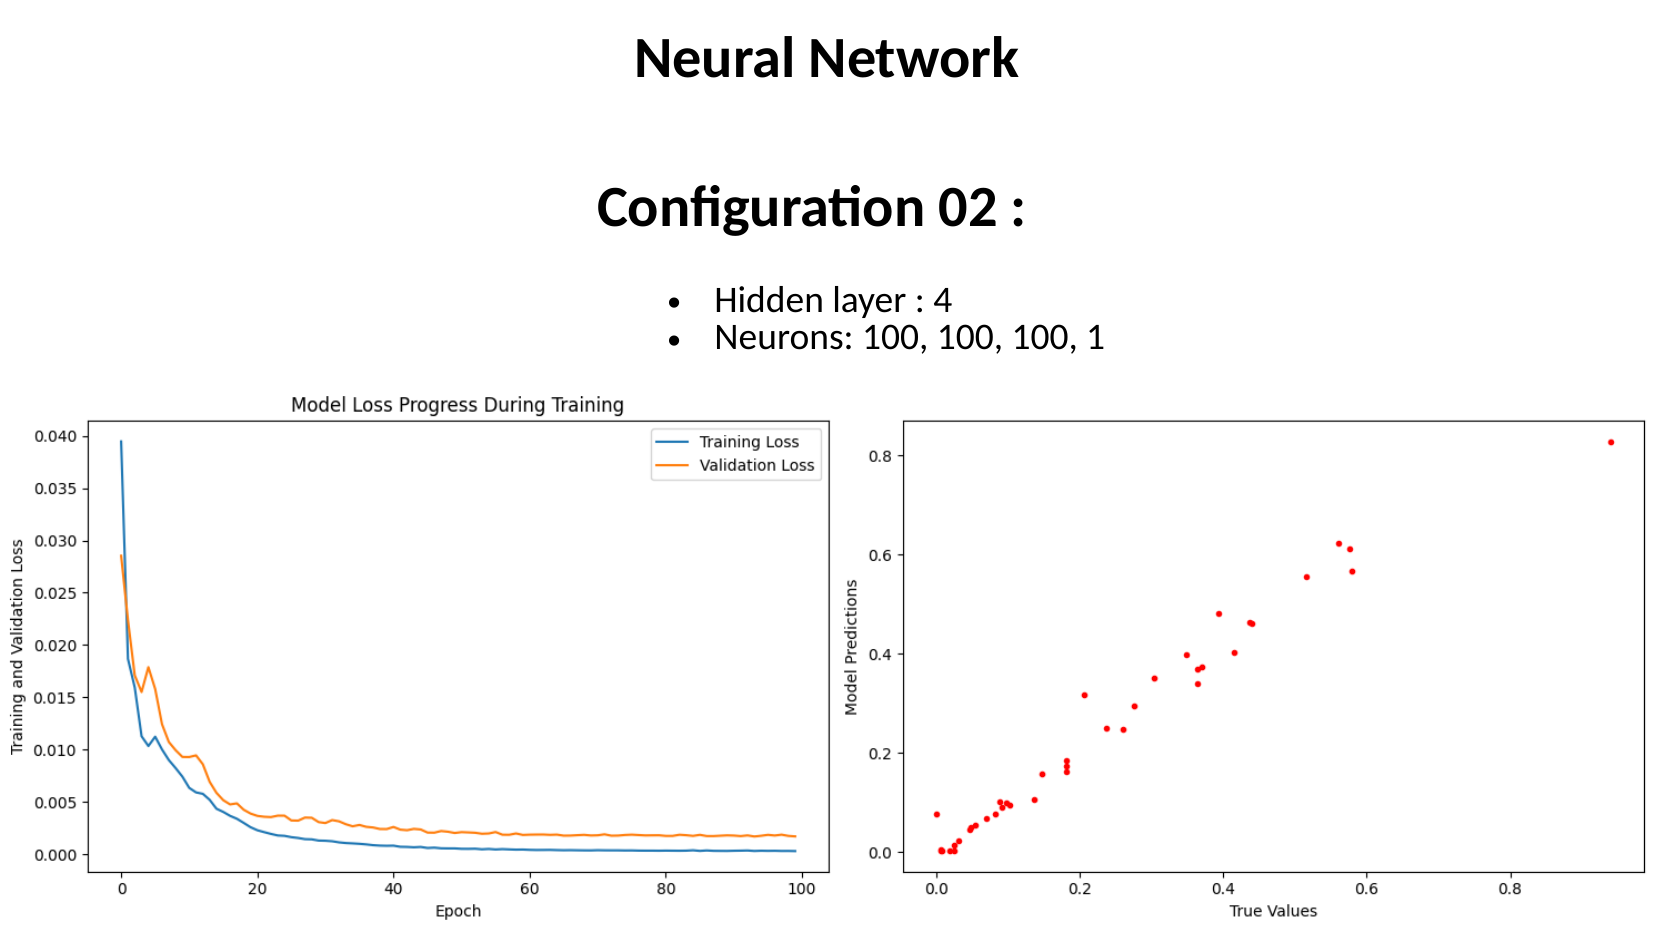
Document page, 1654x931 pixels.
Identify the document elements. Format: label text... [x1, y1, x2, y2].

text_box Hidden layer : 4 Neurons: 100, 100, 100, 1 [652, 276, 1314, 383]
picture [0, 386, 1654, 931]
text_box Configuration 02 : [398, 175, 1226, 262]
text_box Neural Network [413, 26, 1241, 113]
